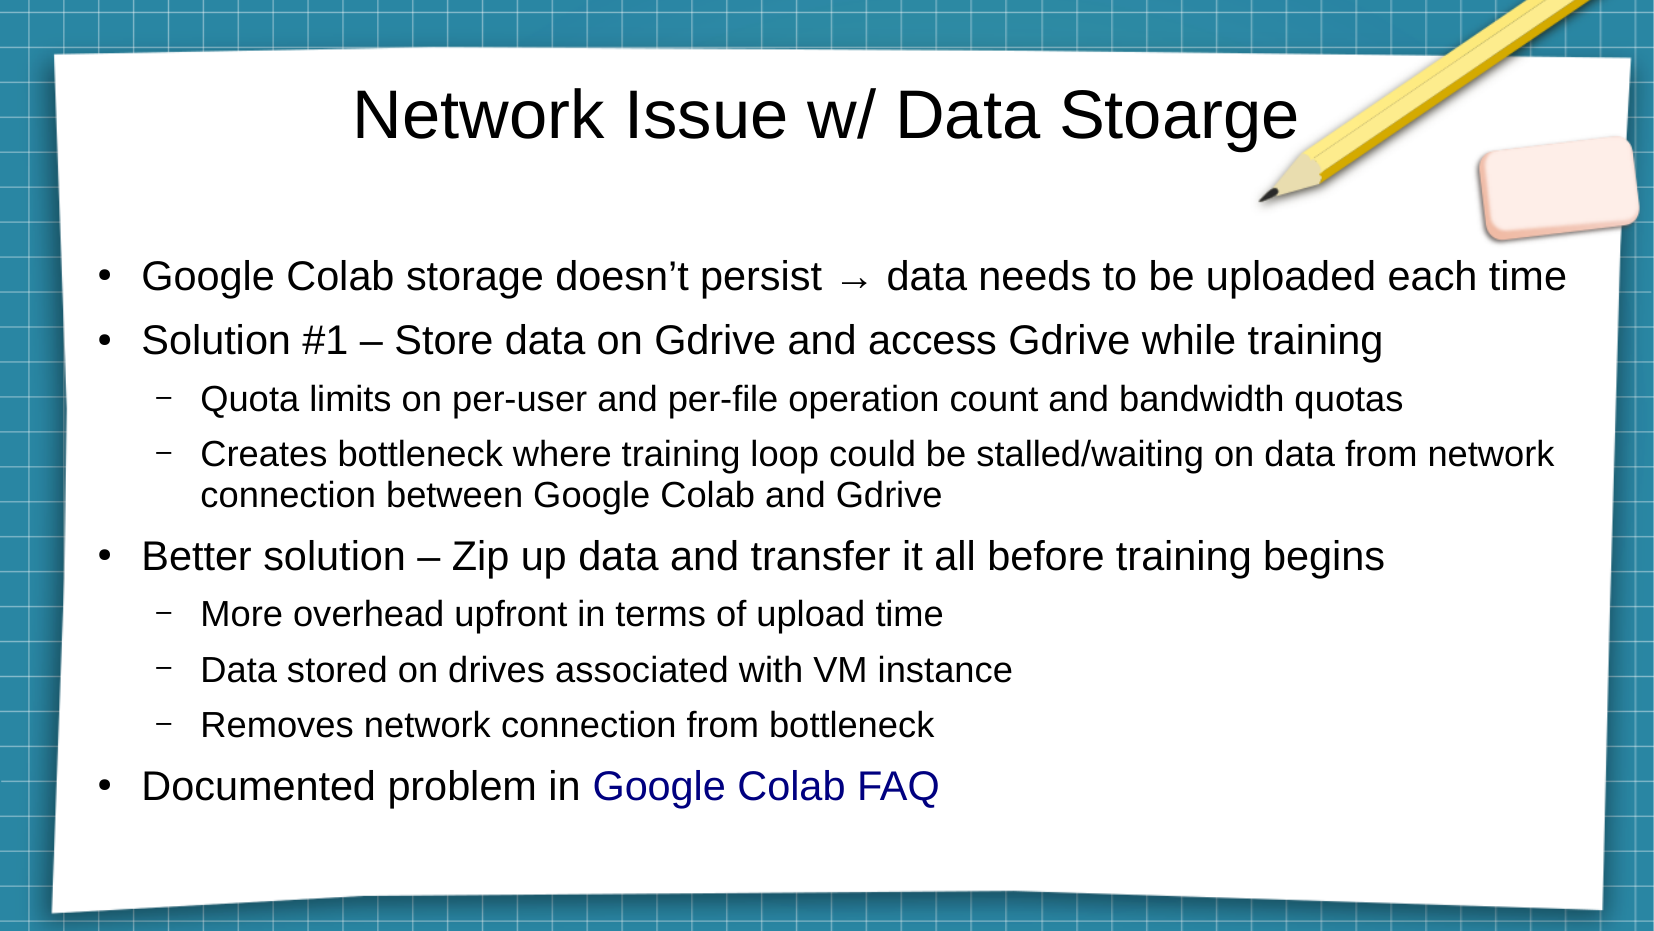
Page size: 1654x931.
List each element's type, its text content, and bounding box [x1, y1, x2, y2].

list Google Colab storage doesn’t persist → data needs to be uploaded each time Solution #1 – Store data on Gdrive and access Gdrive while training Quota limits on per-user and per-file operation count and bandwidth quotas Creates bottleneck where training loop could be stalled/waiting on data from network connection between Google Colab and Gdrive Better solution – Zip up data and transfer it all before training begins More overhead upfront in terms of upload time Data stored on drives associated with VM instance Removes network connection from bottleneck Documented problem in Google Colab FAQ [82, 253, 1571, 863]
picture [0, 0, 1654, 931]
title Network Issue w/ Data Stoarge [82, 37, 1571, 193]
